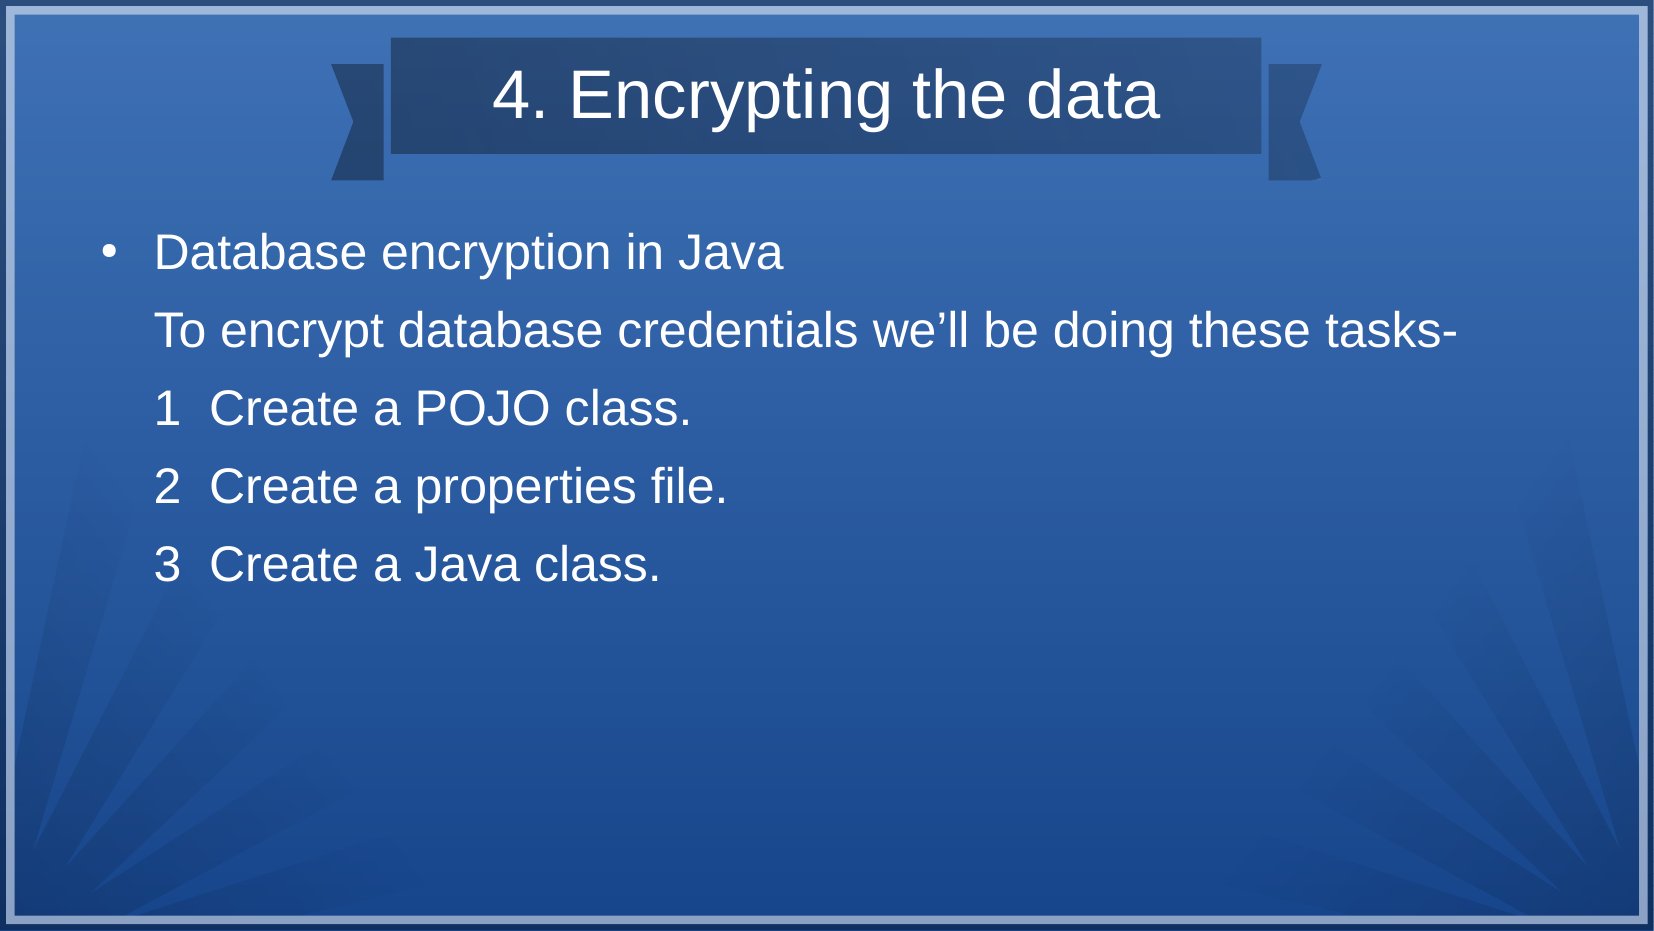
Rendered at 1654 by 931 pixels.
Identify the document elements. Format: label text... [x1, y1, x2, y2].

title 4. Encrypting the data [389, 35, 1264, 154]
list Database encryption in Java To encrypt database credentials we’ll be doing these tasks- 1 Create a POJO class. 2 Create a properties file. 3 Create a Java class. [82, 224, 1571, 848]
